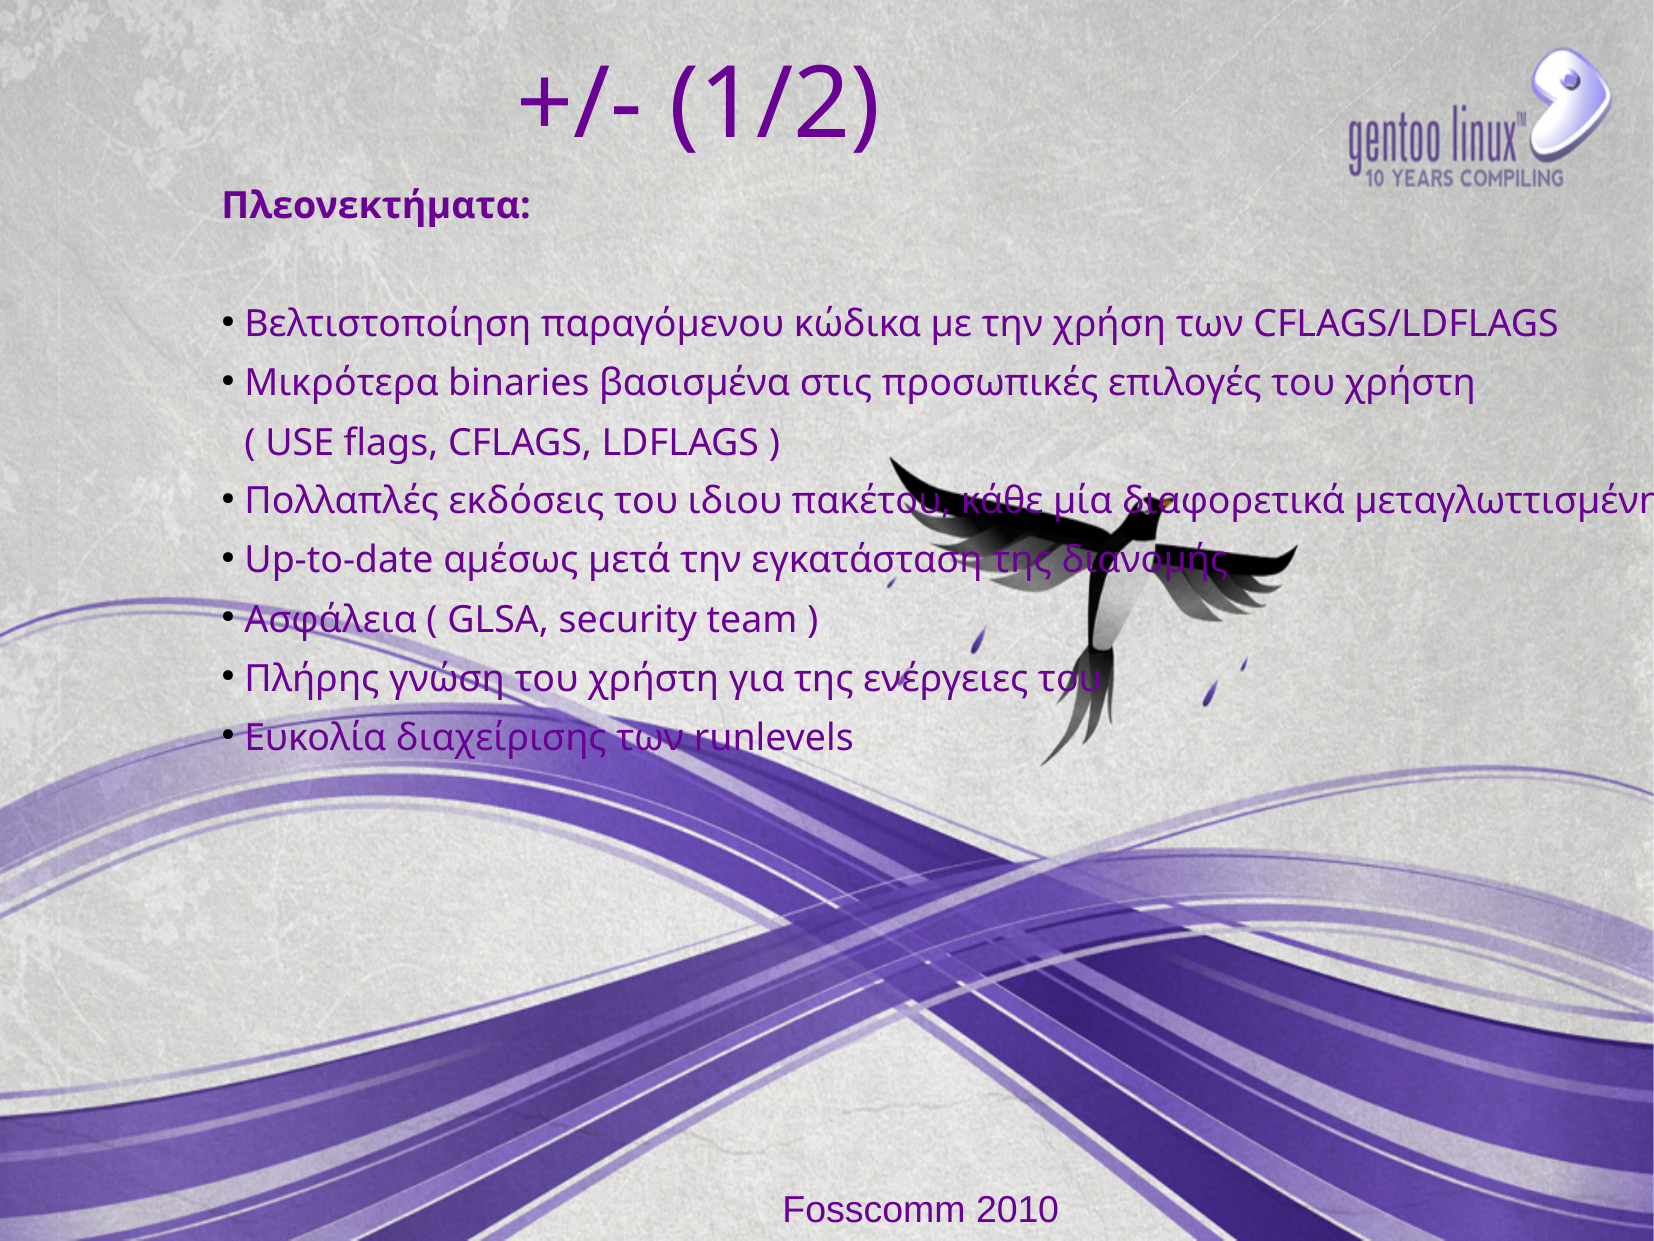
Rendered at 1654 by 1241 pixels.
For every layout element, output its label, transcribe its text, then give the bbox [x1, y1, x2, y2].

picture [0, 0, 1654, 1241]
text_box Fosscomm 2010 [767, 1181, 1075, 1238]
text_box Πλεονεκτήματα: Βελτιστοποίηση παραγόμενου κώδικα με την χρήση των CFLAGS/LDFLAGS Μικρότερα binaries βασισμένα στις προσωπικές επιλογές του χρήστη ( USE flags, CFLAGS, LDFLAGS ) Πολλαπλές εκδόσεις του ιδιου πακέτου, κάθε μία διαφορετικά μεταγλωττισμένη Up-to-date αμέσως μετά την εγκατάσταση της διανομής Ασφάλεια ( GLSA, security team ) Πλήρης γνώση του χρήστη για της ενέργειες του Ευκολία διαχείρισης των runlevels [206, 163, 1588, 769]
text_box +/- (1/2) [501, 22, 1063, 163]
